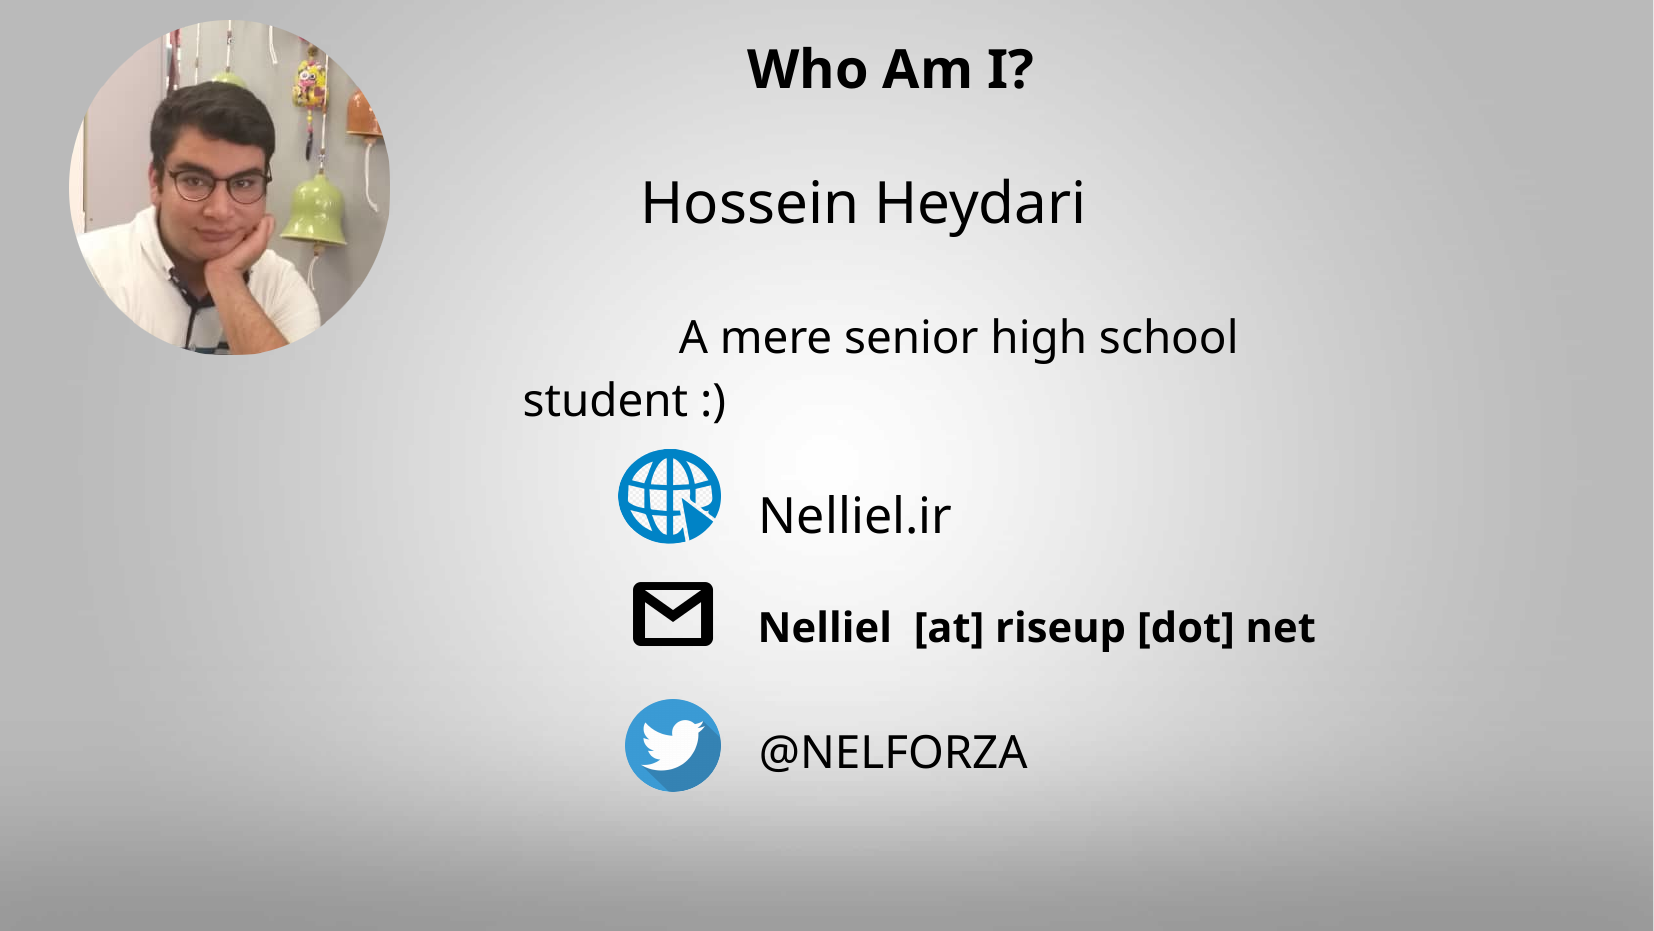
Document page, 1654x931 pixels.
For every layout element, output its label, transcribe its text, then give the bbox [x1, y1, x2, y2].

text_box A mere senior high school student :) [507, 297, 1382, 364]
text_box Who Am I? [732, 23, 1229, 100]
text_box @NELFORZA [732, 711, 1193, 779]
picture [0, 0, 1654, 931]
text_box Nelliel.ir [744, 472, 1111, 544]
text_box Hossein Heydari [625, 153, 1170, 234]
text_box Nelliel [at] riseup [dot] net [732, 590, 1453, 662]
